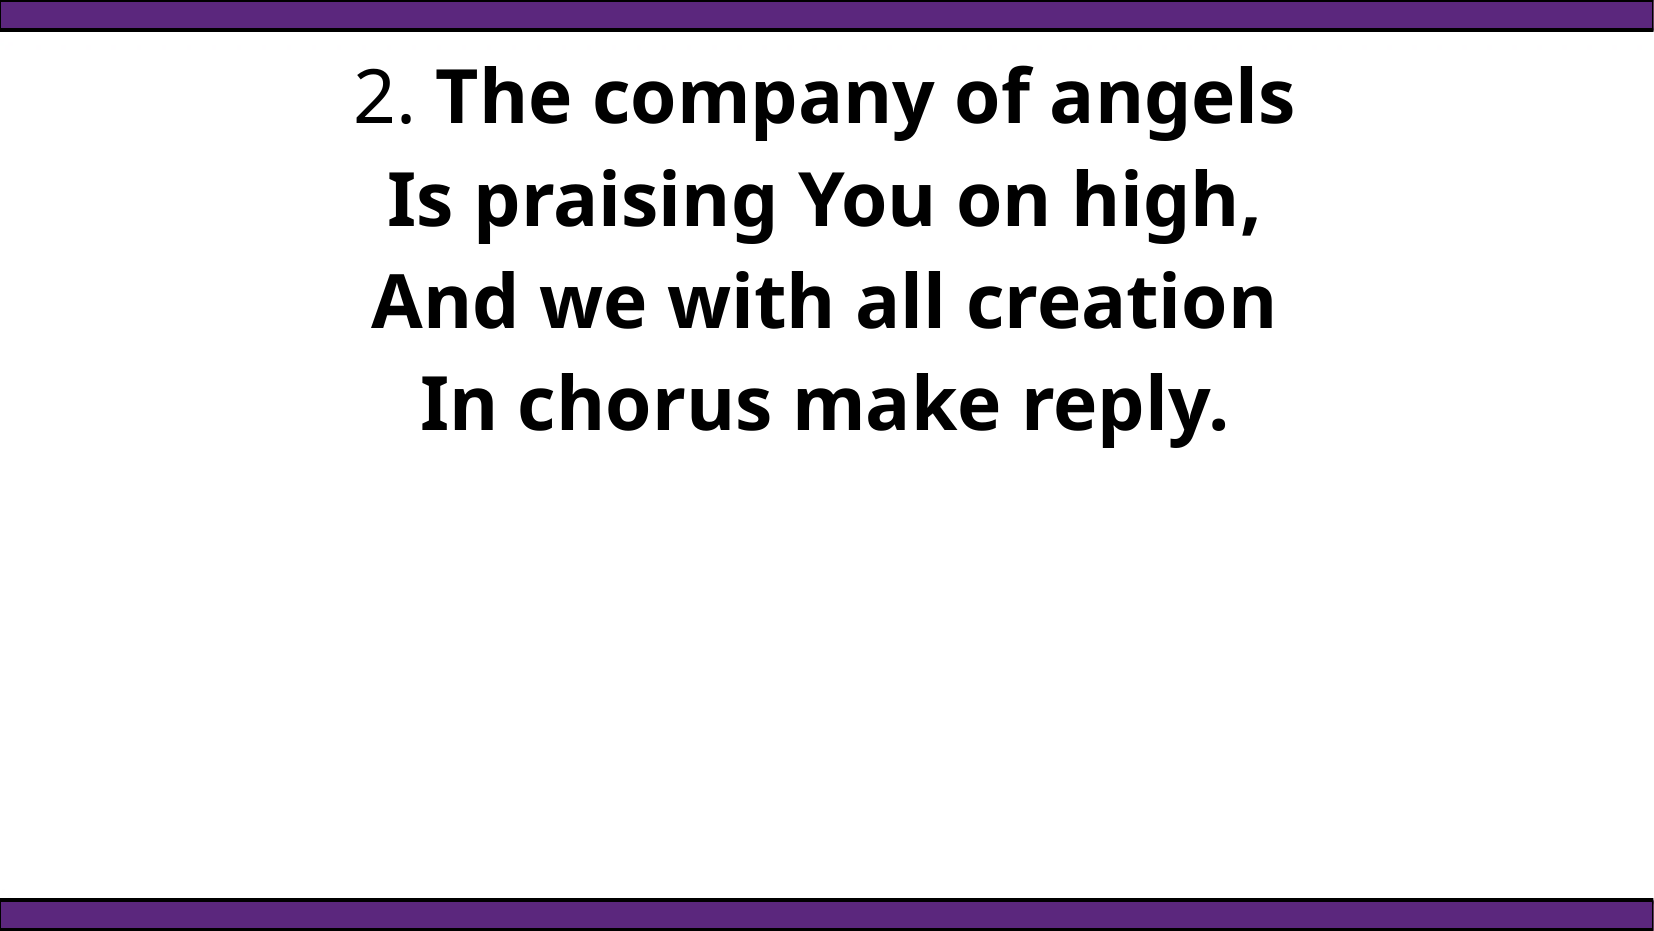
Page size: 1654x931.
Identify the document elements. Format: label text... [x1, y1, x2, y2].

text_box [0, 0, 1654, 31]
text_box [0, 900, 1654, 931]
text_box 2. The company of angels Is praising You on high, And we with all creation In chorus make reply. [60, 36, 1591, 451]
picture [0, 31, 1654, 900]
